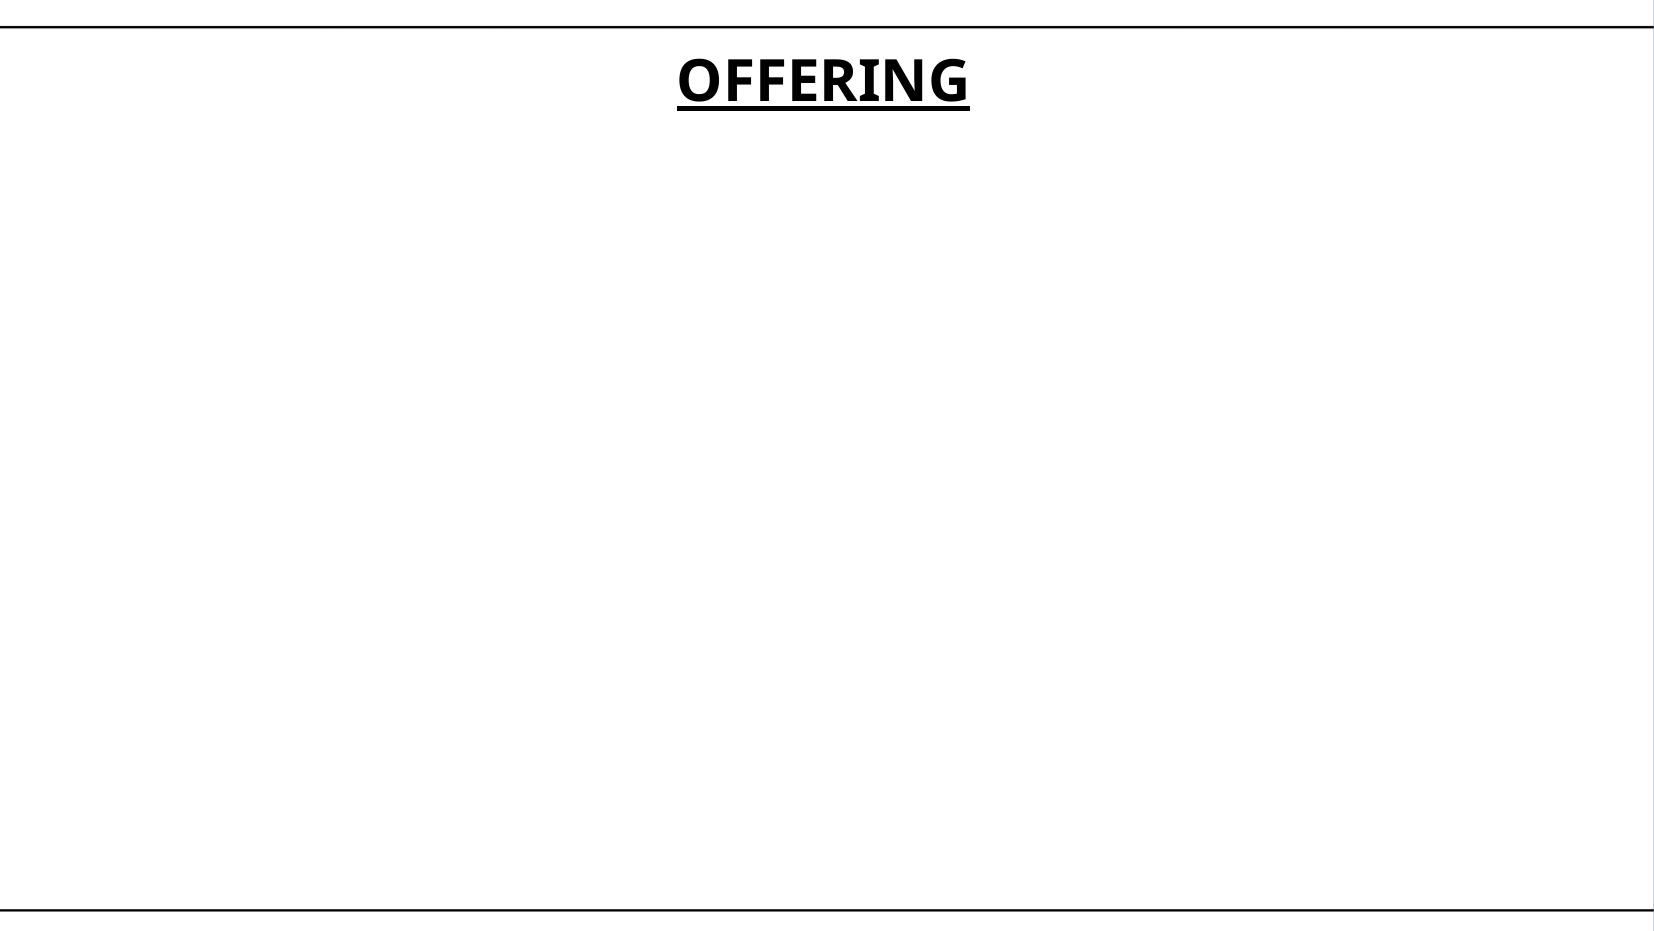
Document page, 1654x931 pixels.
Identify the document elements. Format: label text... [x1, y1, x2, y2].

text_box OFFERING [103, 32, 1544, 125]
picture [0, 0, 1654, 931]
